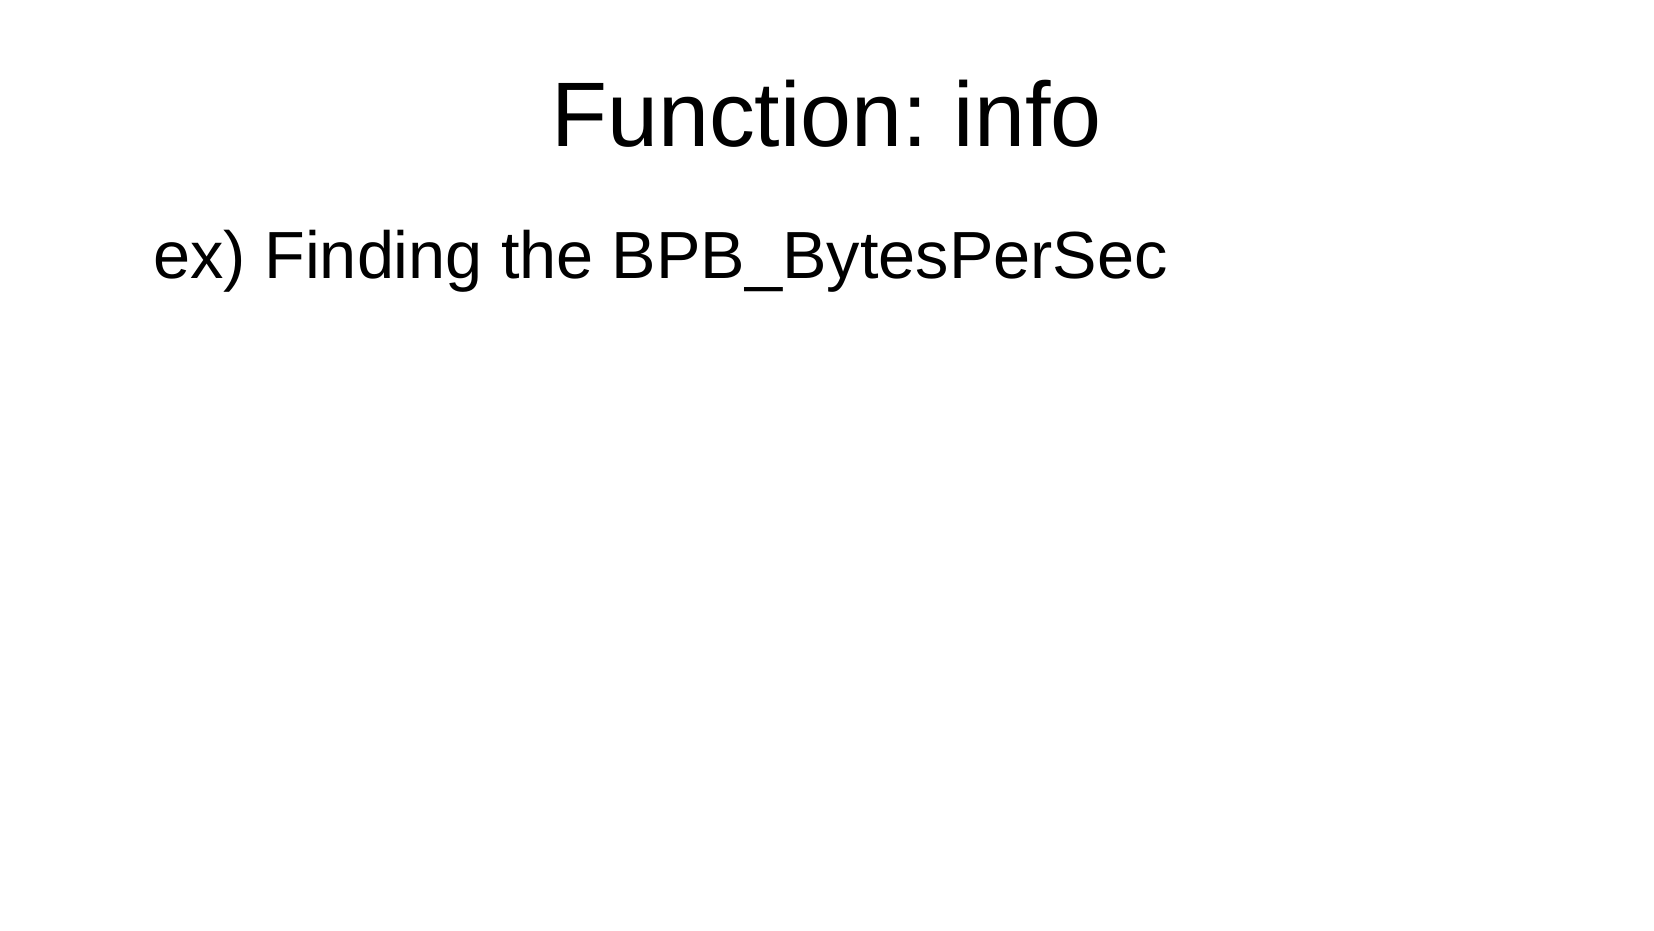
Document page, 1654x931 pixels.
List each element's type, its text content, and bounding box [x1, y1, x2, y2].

title Function: info [82, 37, 1571, 193]
list ex) Finding the BPB_BytesPerSec [82, 217, 1571, 841]
